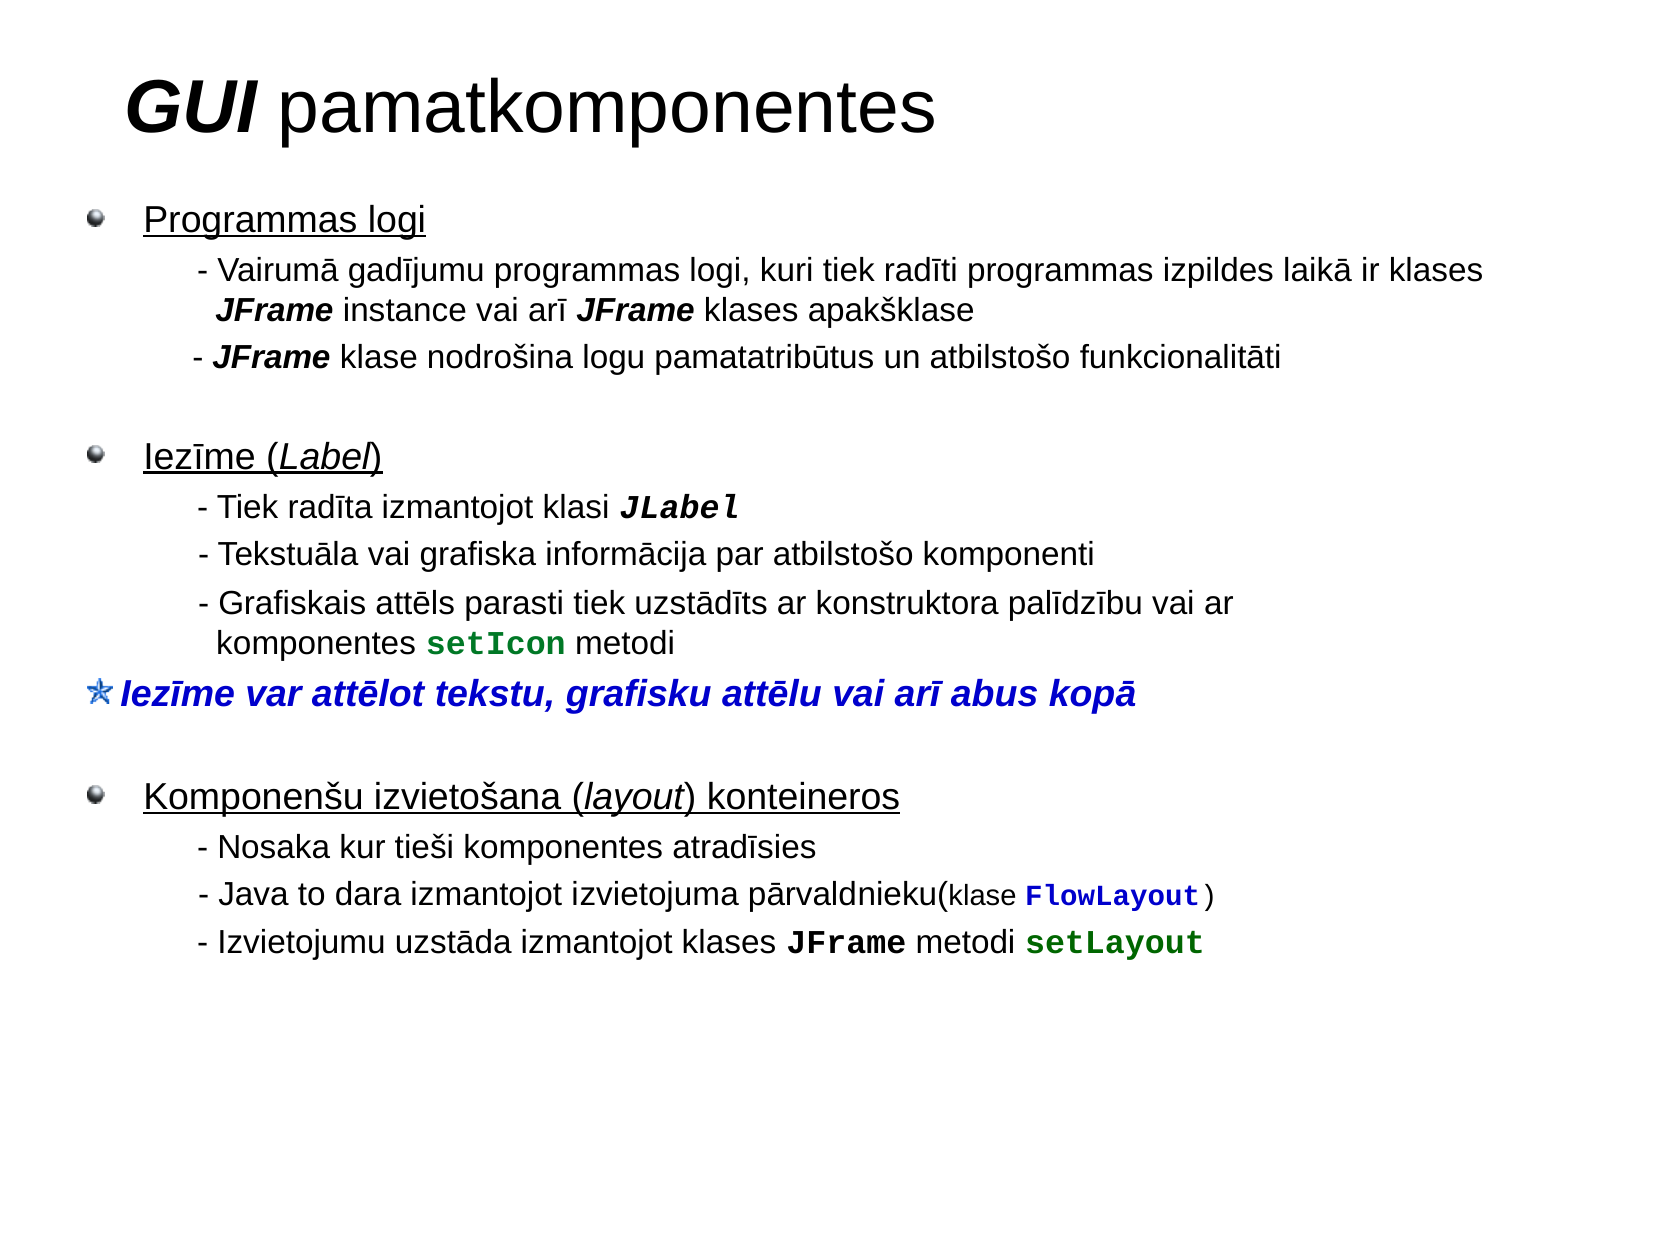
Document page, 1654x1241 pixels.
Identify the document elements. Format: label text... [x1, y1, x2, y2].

picture [87, 678, 113, 704]
picture [87, 209, 105, 227]
picture [87, 785, 105, 804]
text_box Programmas logi - Vairumā gadījumu programmas logi, kuri tiek radīti programmas izpildes laikā ir klases JFrame instance vai arī JFrame klases apakšklase - JFrame klase nodrošina logu pamatatribūtus un atbilstošo funkcionalitāti Iezīme (Label) - Tiek radīta izmantojot klasi JLabel - Tekstuāla vai grafiska informācija par atbilstošo komponenti - Grafiskais attēls parasti tiek uzstādīts ar konstruktora palīdzību vai ar komponentes setIcon metodi Iezīme var attēlot tekstu, grafisku attēlu vai arī abus kopā Komponenšu izvietošana (layout) konteineros - Nosaka kur tieši komponentes atradīsies - Java to dara izmantojot izvietojuma pārvaldnieku(klase FlowLayout) - Izvietojumu uzstāda izmantojot klases JFrame metodi setLayout [72, 187, 1561, 1113]
picture [87, 445, 105, 463]
title GUI pamatkomponentes [82, 50, 1571, 165]
